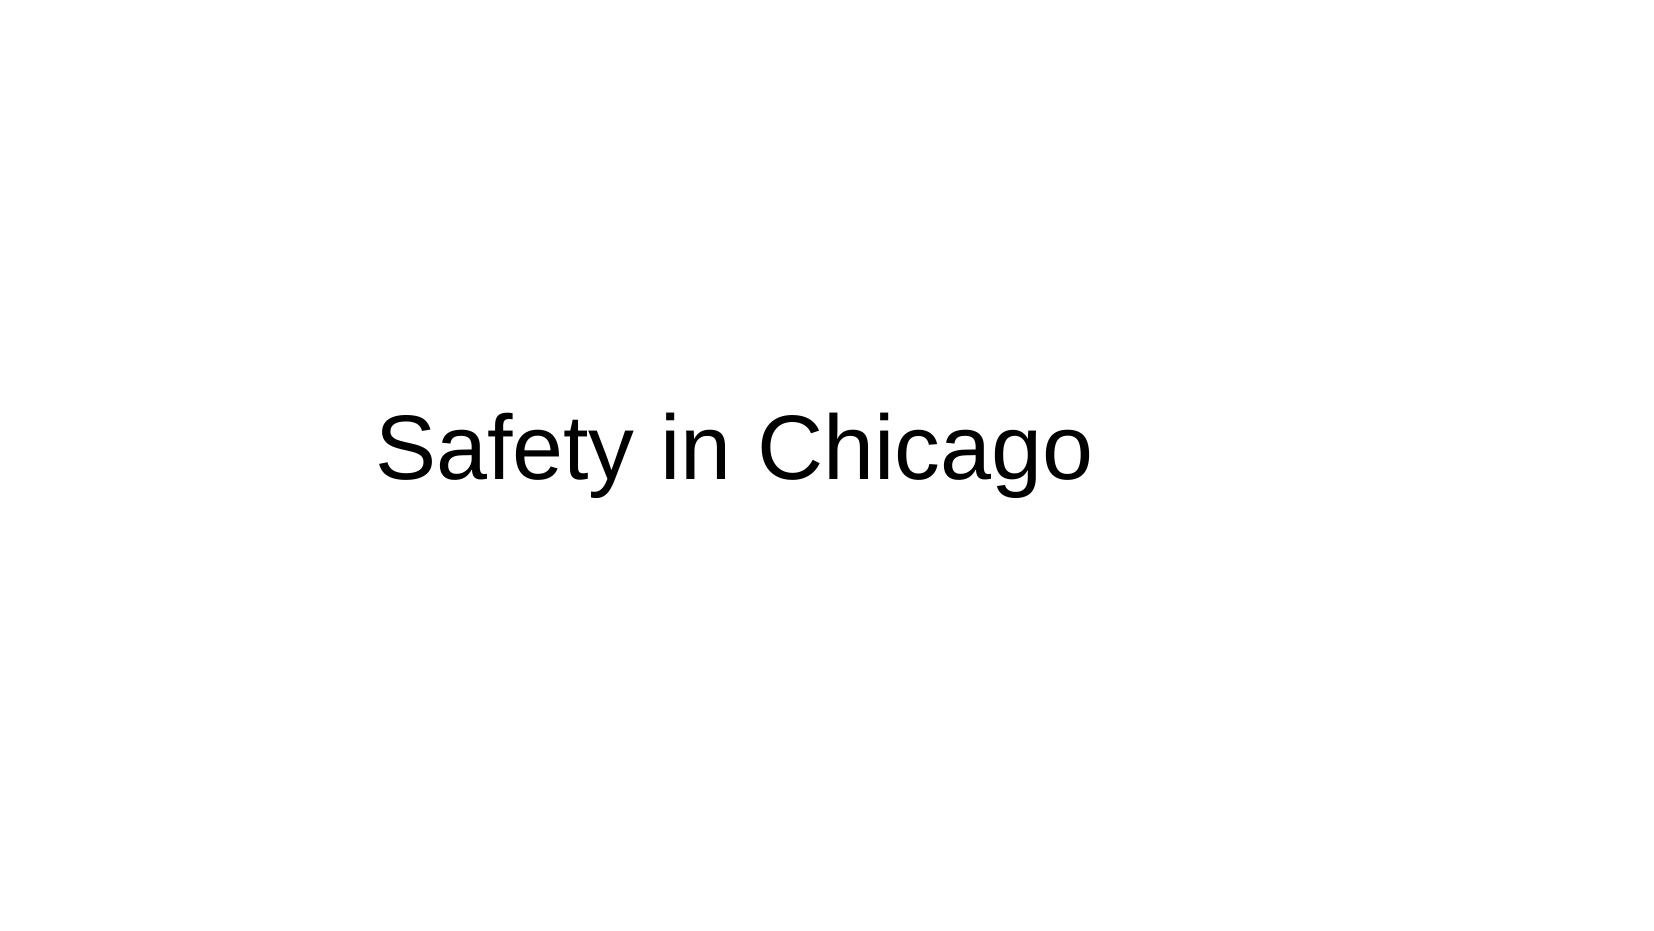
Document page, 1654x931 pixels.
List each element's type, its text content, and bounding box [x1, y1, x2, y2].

title Safety in Chicago [375, 369, 1163, 526]
